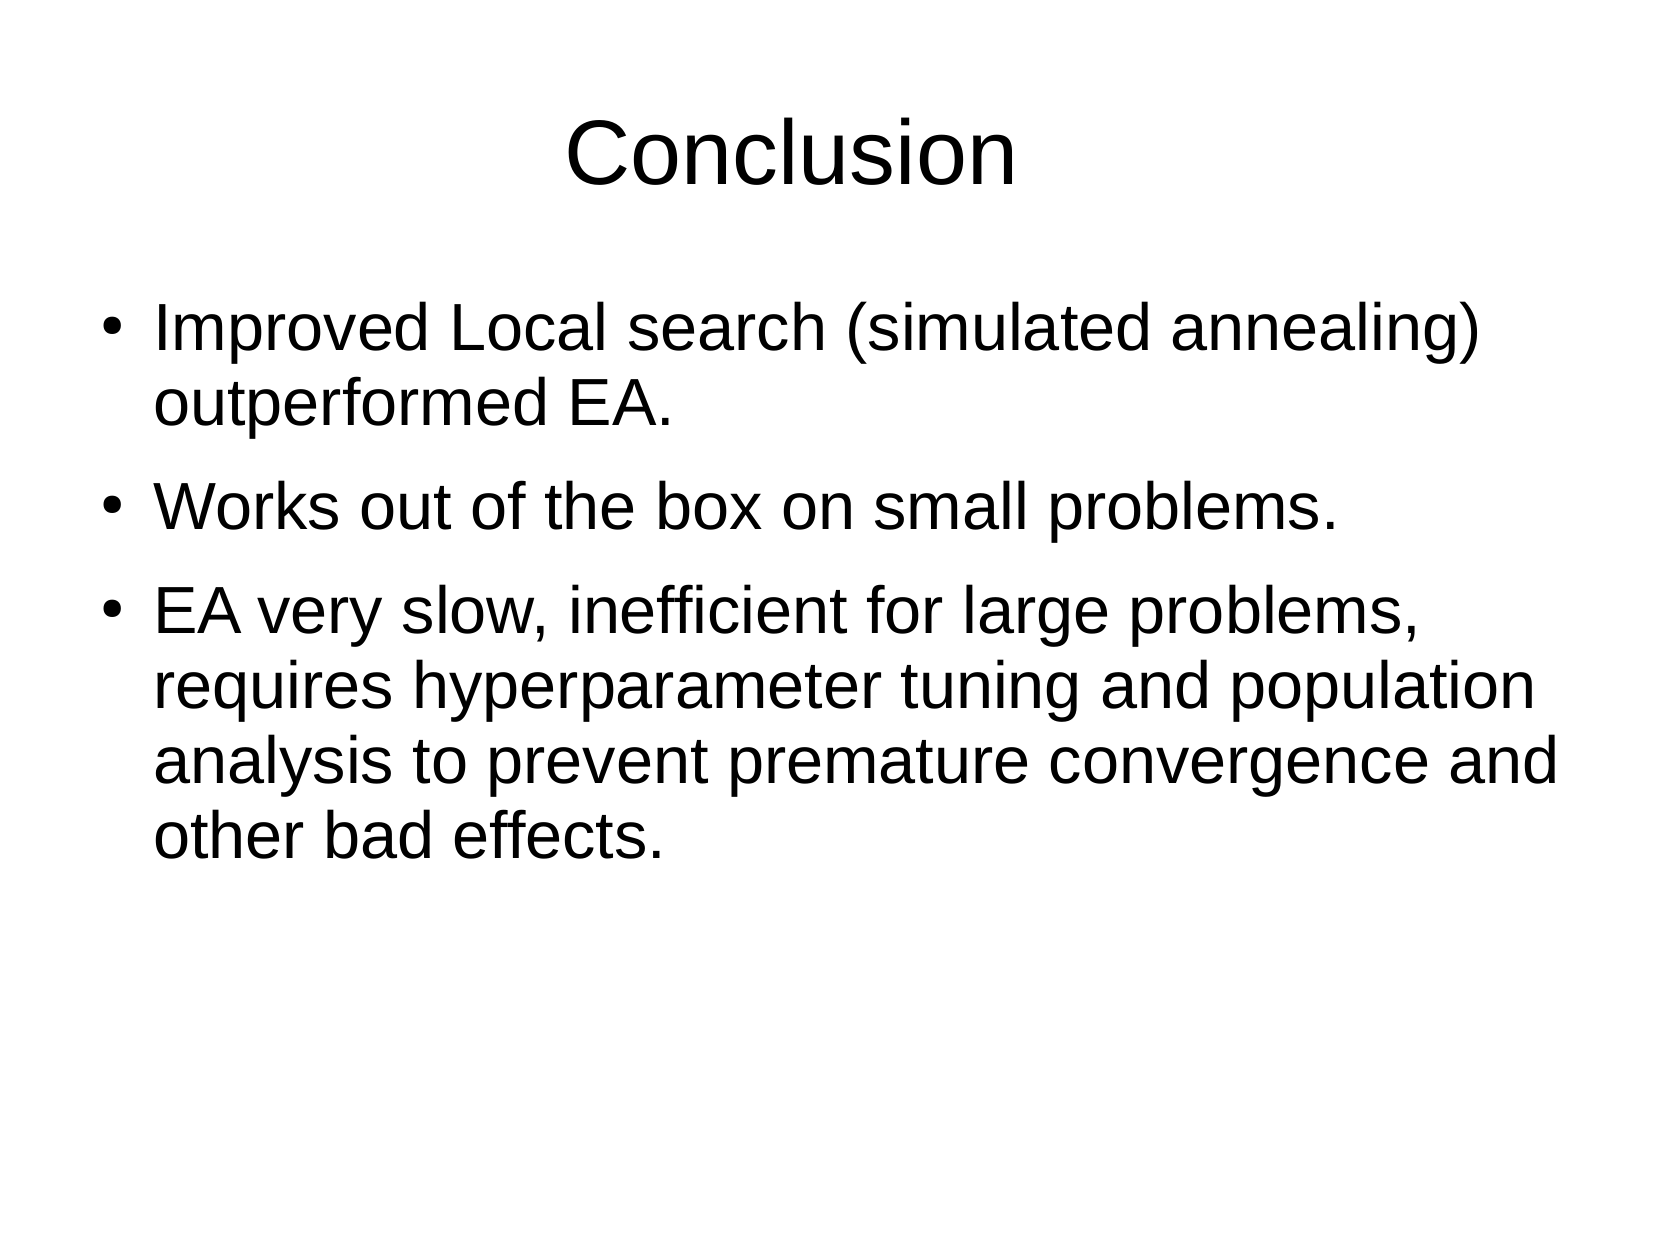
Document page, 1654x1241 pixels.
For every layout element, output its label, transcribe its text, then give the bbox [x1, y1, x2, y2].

list Improved Local search (simulated annealing) outperformed EA. Works out of the box on small problems. EA very slow, inefficient for large problems, requires hyperparameter tuning and population analysis to prevent premature convergence and other bad effects. [82, 290, 1571, 1010]
title Conclusion [82, 49, 1571, 257]
